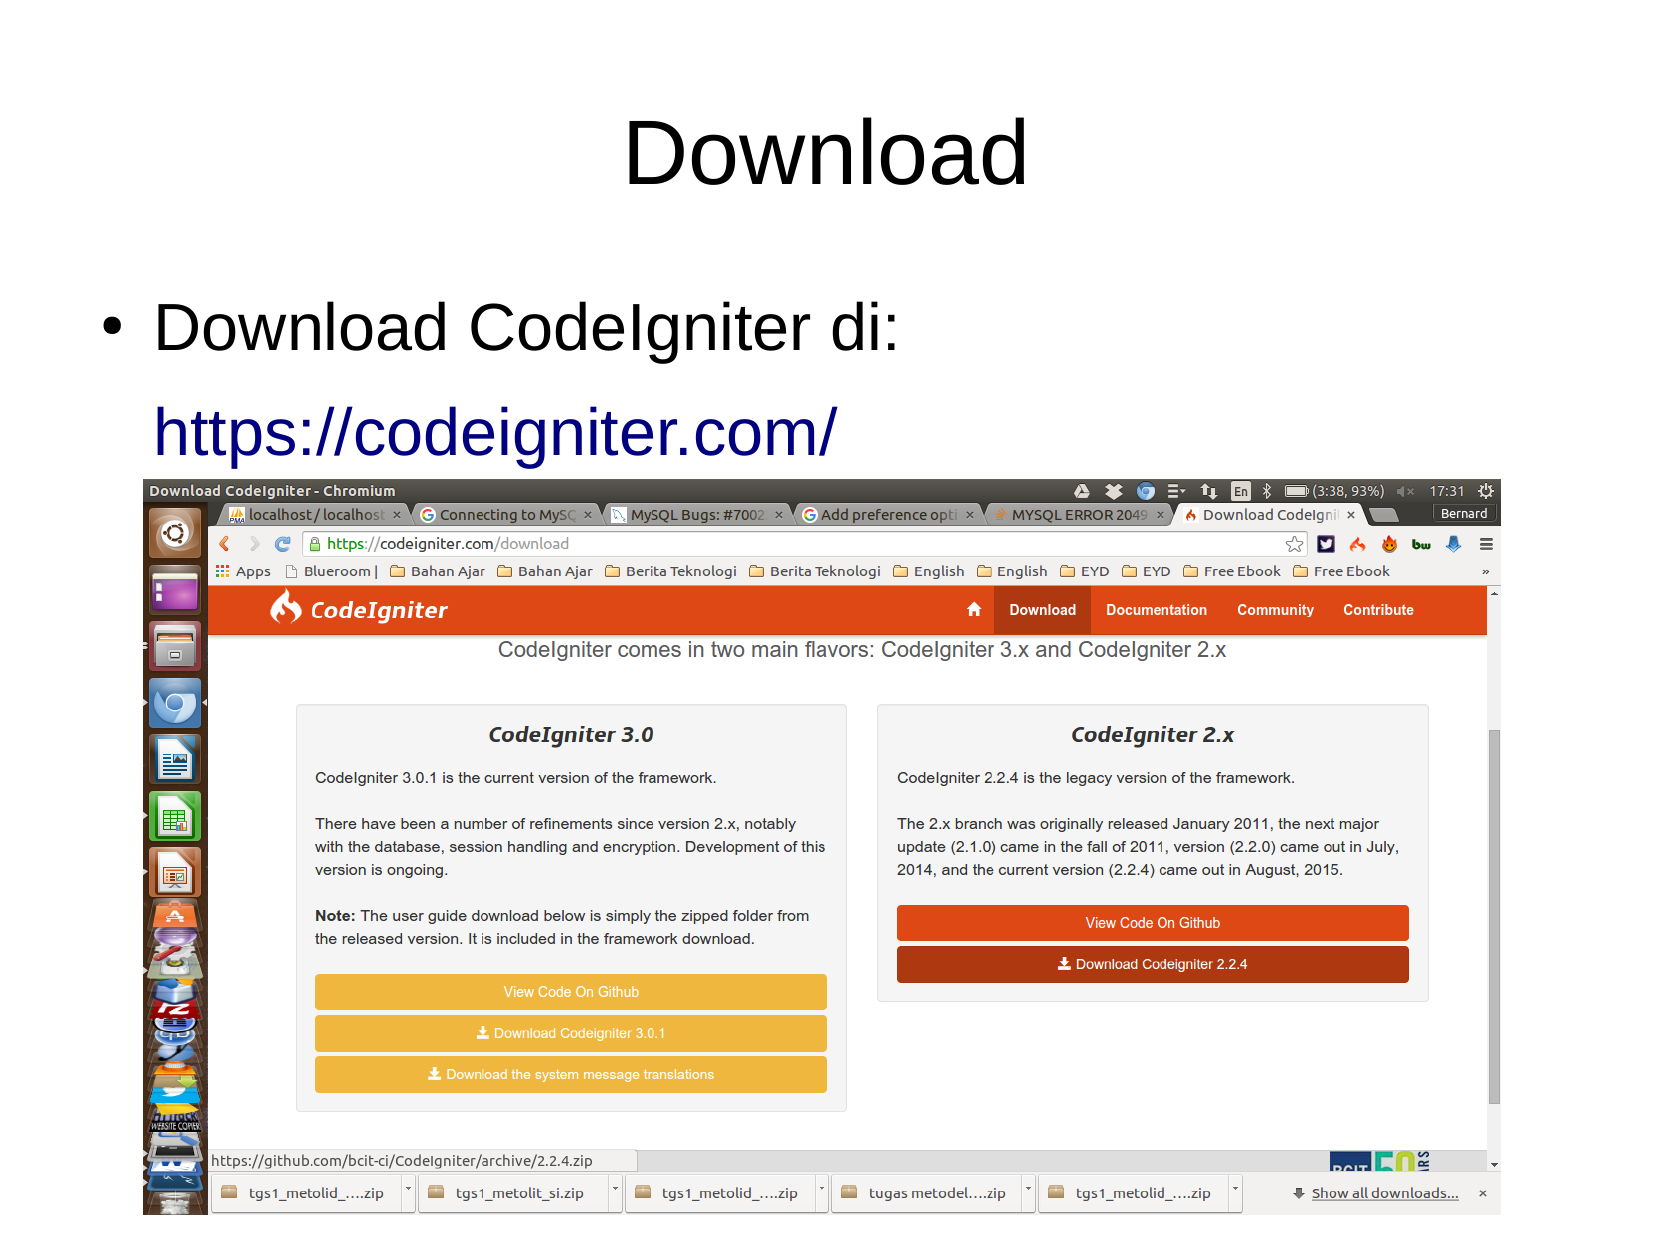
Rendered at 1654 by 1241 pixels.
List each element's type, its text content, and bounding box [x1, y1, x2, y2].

picture [143, 479, 1501, 1216]
title Download [82, 49, 1571, 257]
list Download CodeIgniter di: https://codeigniter.com/ [82, 290, 1571, 1010]
